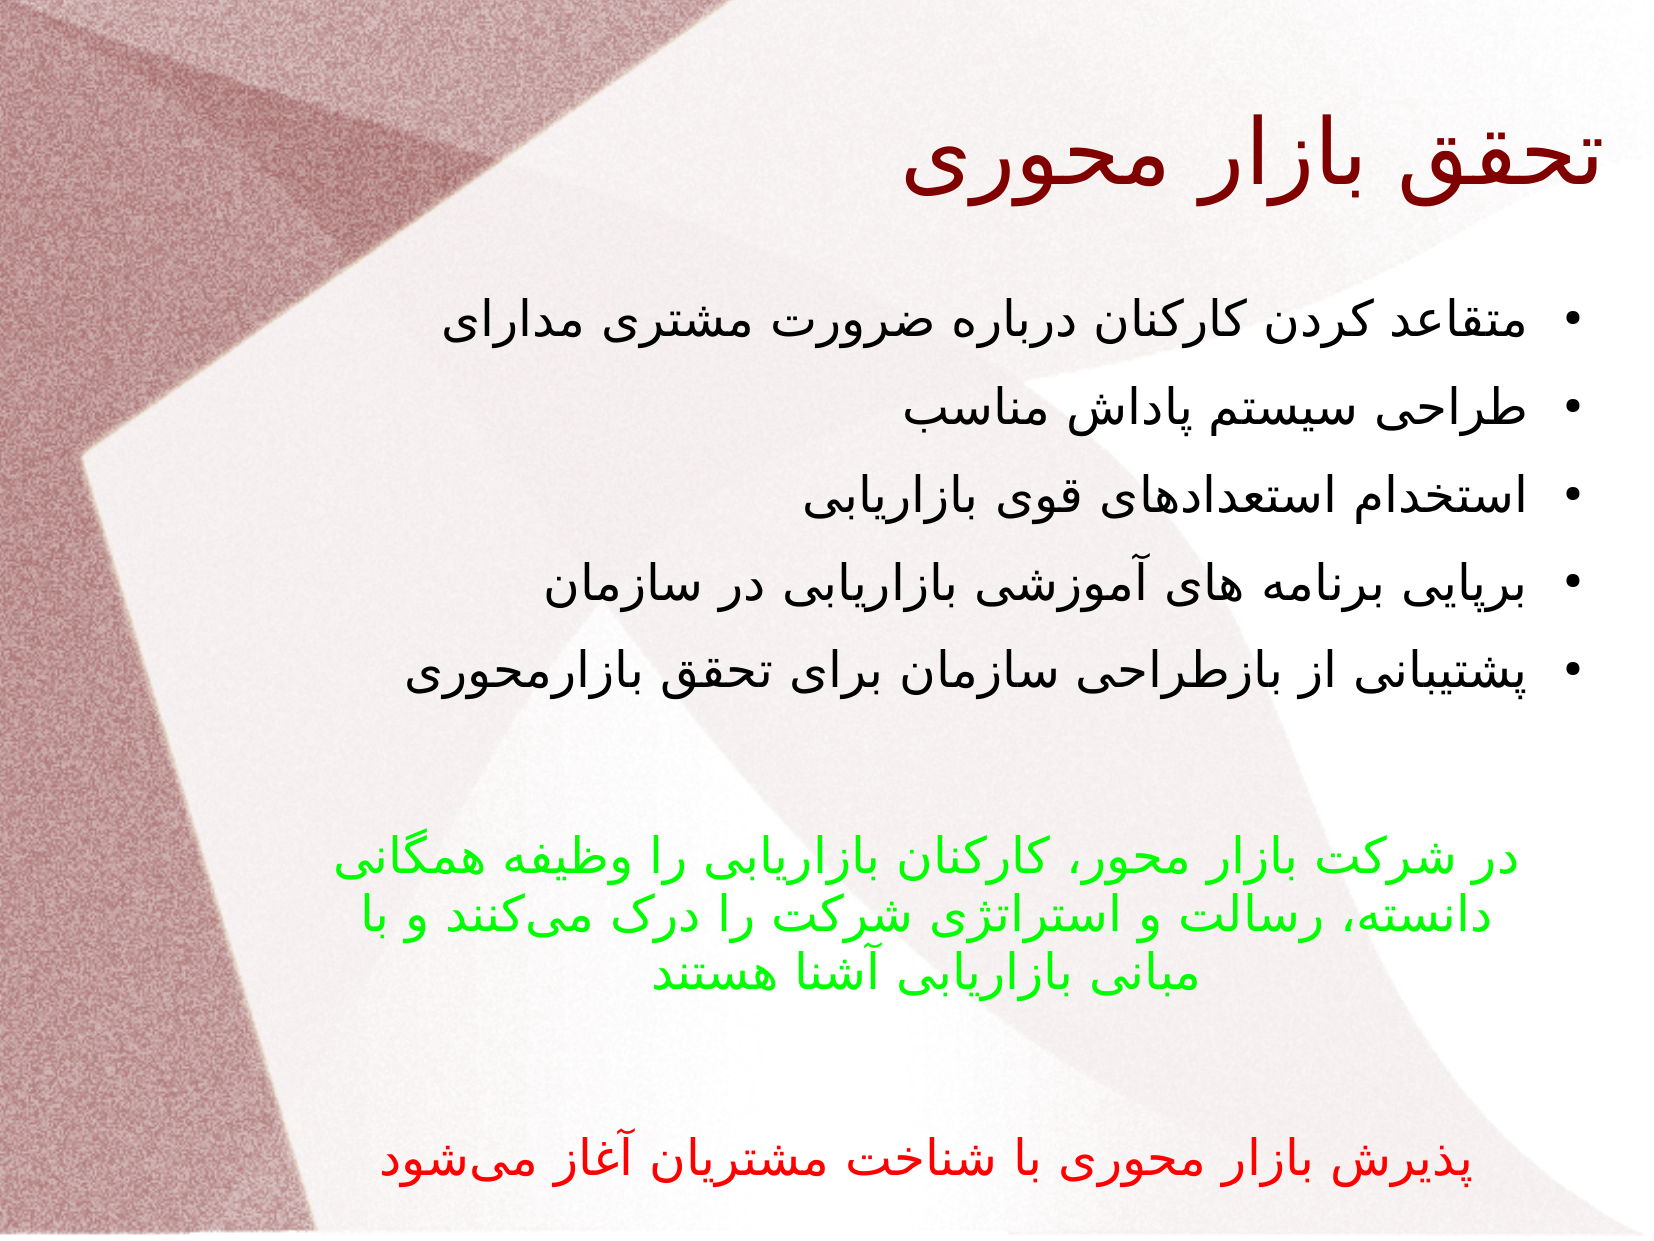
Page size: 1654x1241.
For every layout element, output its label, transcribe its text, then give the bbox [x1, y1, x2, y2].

list متقاعد کردن کارکنان درباره ضرورت مشتری مدارای طراحی سیستم پاداش مناسب استخدام استعدادهای قوی بازاریابی برپایی برنامه های آموزشی بازاریابی در سازمان پشتیبانی از بازطراحی سازمان برای تحقق بازارمحوری در شرکت بازار محور، کارکنان بازاریابی را وظیفه همگانی دانسته، رسالت و استراتژی شرکت را درک می‌کنند و با مبانی بازاریابی آشنا هستند پذیرش بازار محوری با شناخت مشتریان آغاز می‌شود [324, 290, 1600, 1201]
title تحقق بازار محوری [596, 49, 1606, 257]
picture [0, 0, 1654, 1241]
